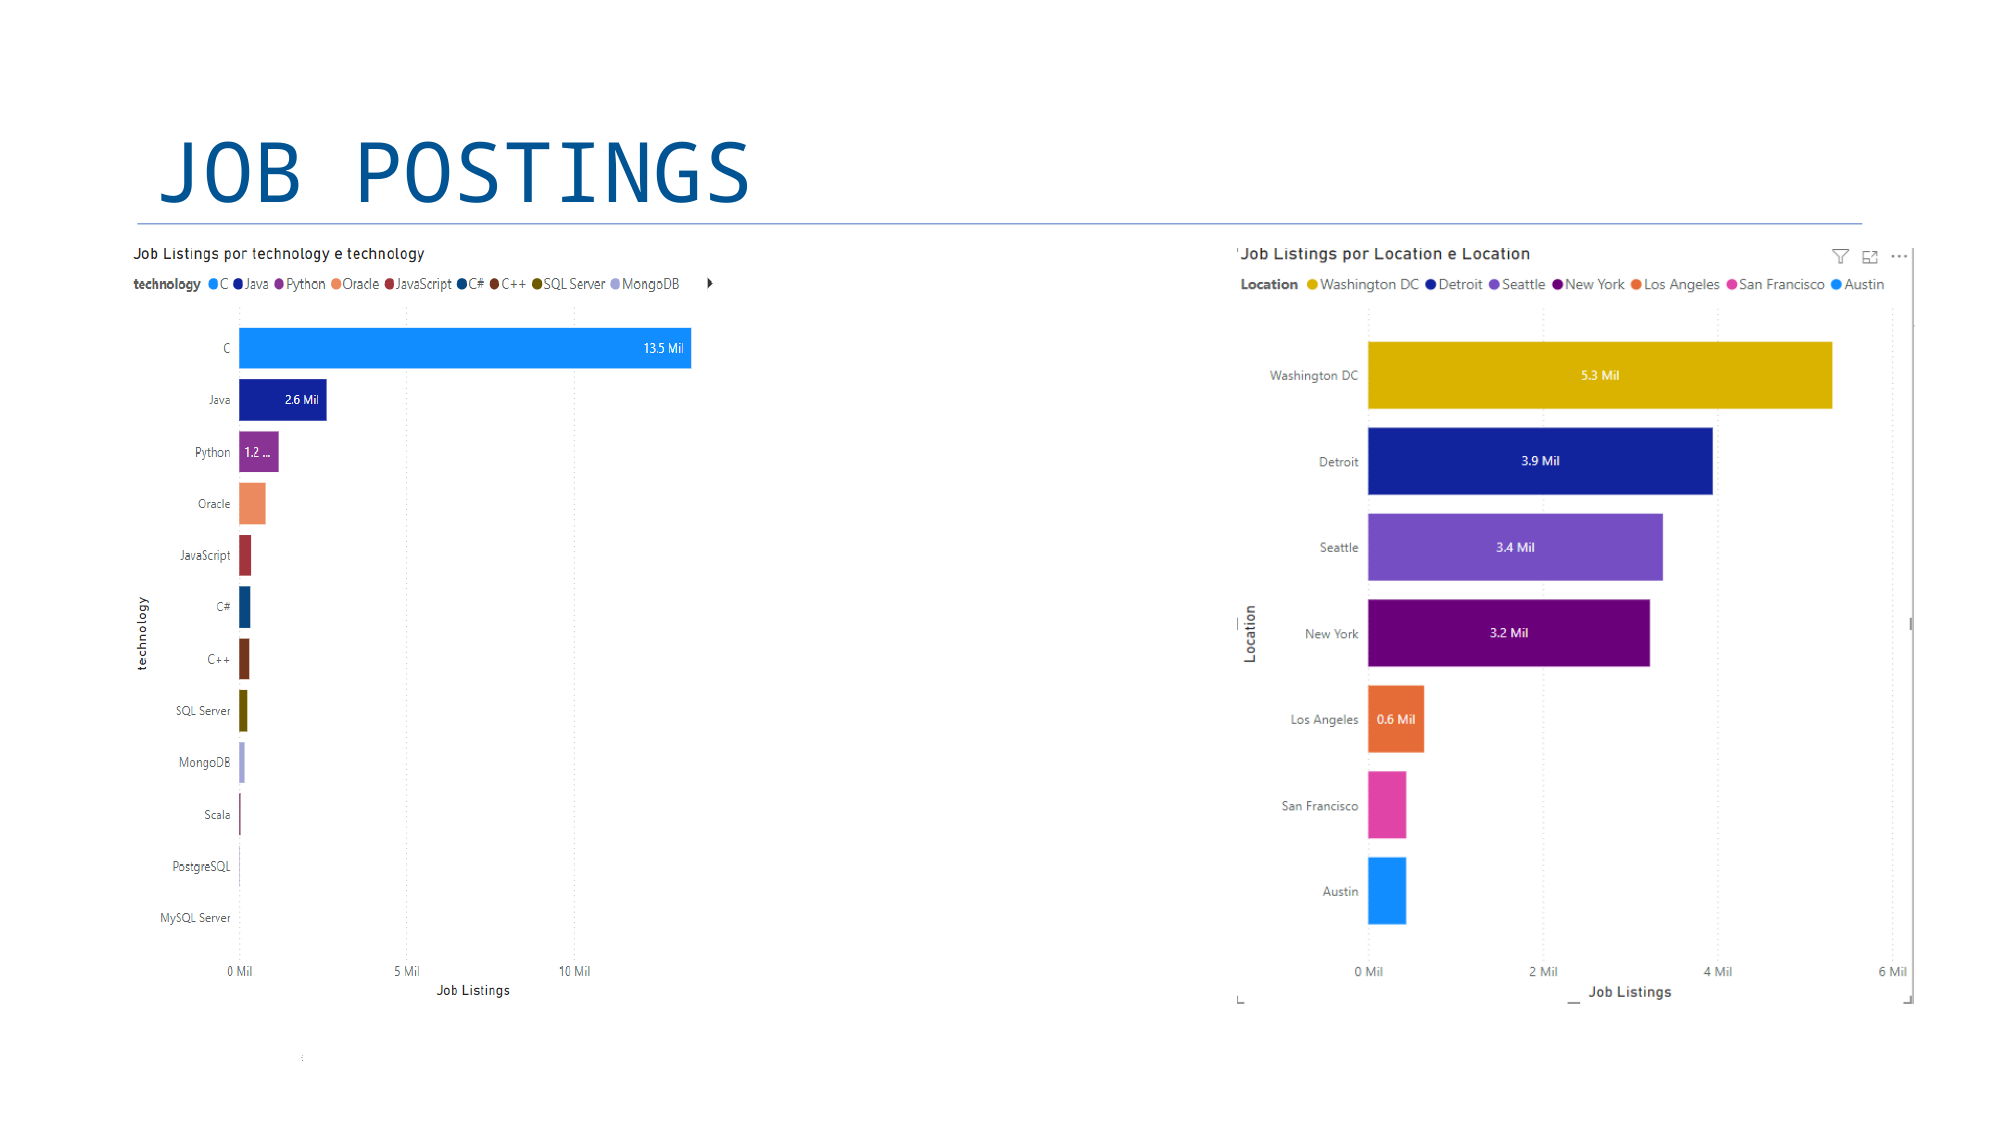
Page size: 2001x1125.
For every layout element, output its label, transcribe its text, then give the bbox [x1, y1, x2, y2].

picture [129, 248, 720, 1003]
title JOB POSTINGS [88, 62, 1061, 281]
picture [1237, 248, 1915, 1004]
